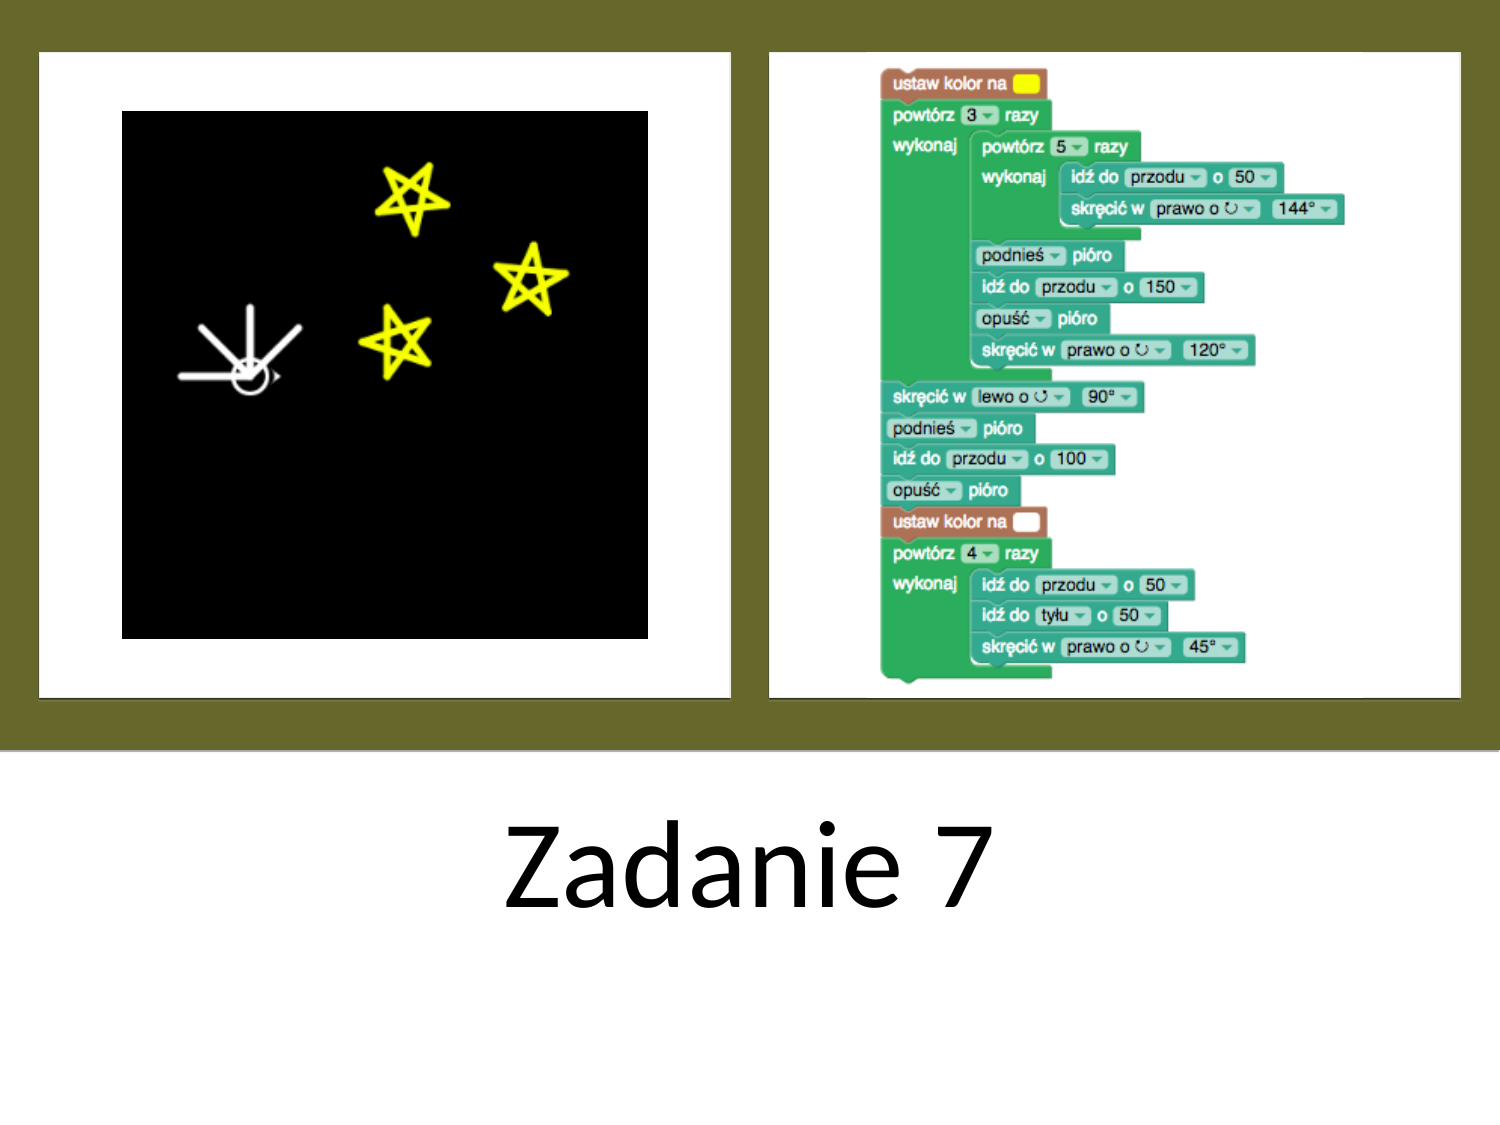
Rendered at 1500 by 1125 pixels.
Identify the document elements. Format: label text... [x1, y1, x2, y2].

picture [122, 111, 648, 639]
title Zadanie 7 [187, 761, 1313, 942]
picture [867, 52, 1363, 698]
text_box [0, 0, 1500, 750]
